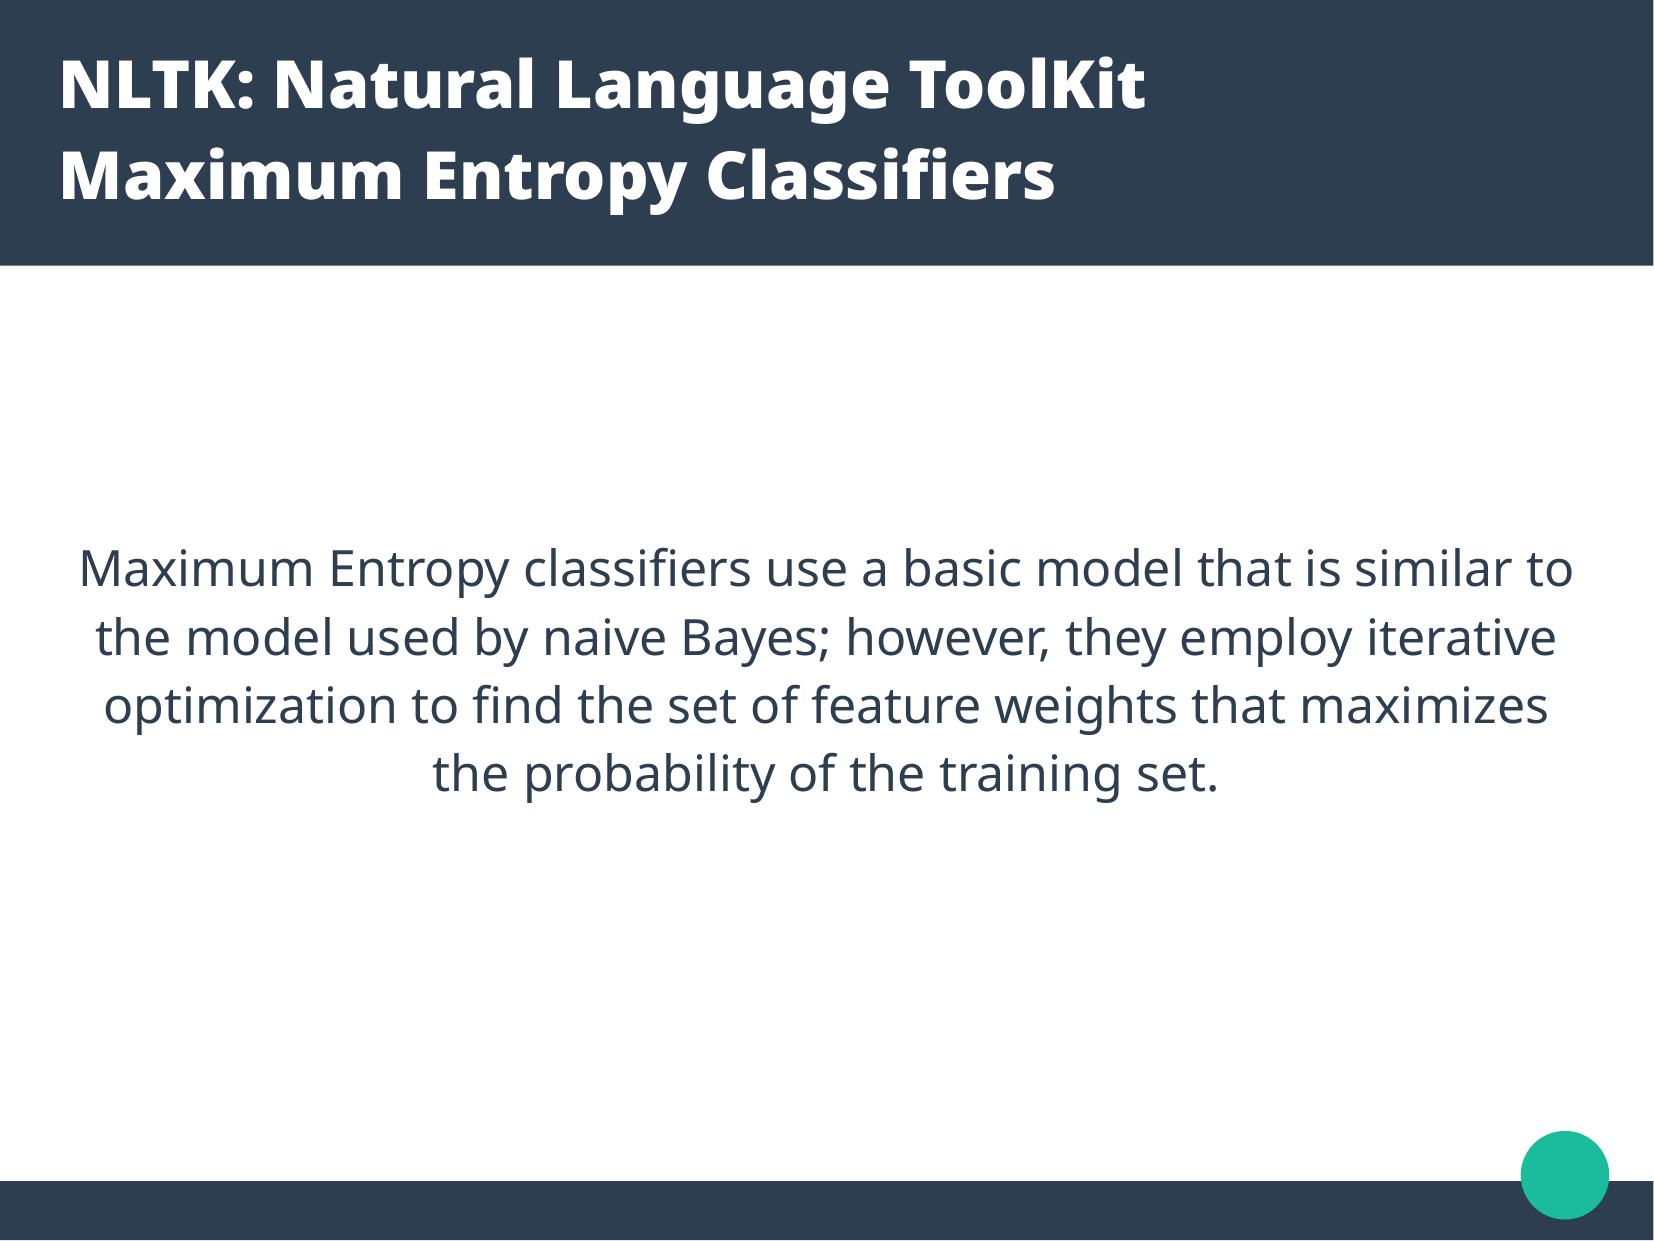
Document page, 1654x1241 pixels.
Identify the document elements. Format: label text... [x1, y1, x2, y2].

subtitle Maximum Entropy classifiers use a basic model that is similar to the model used by naive Bayes; however, they employ iterative optimization to find the set of feature weights that maximizes the probability of the training set. [59, 324, 1595, 1152]
title NLTK: Natural Language ToolKit Maximum Entropy Classifiers [59, 49, 1595, 207]
